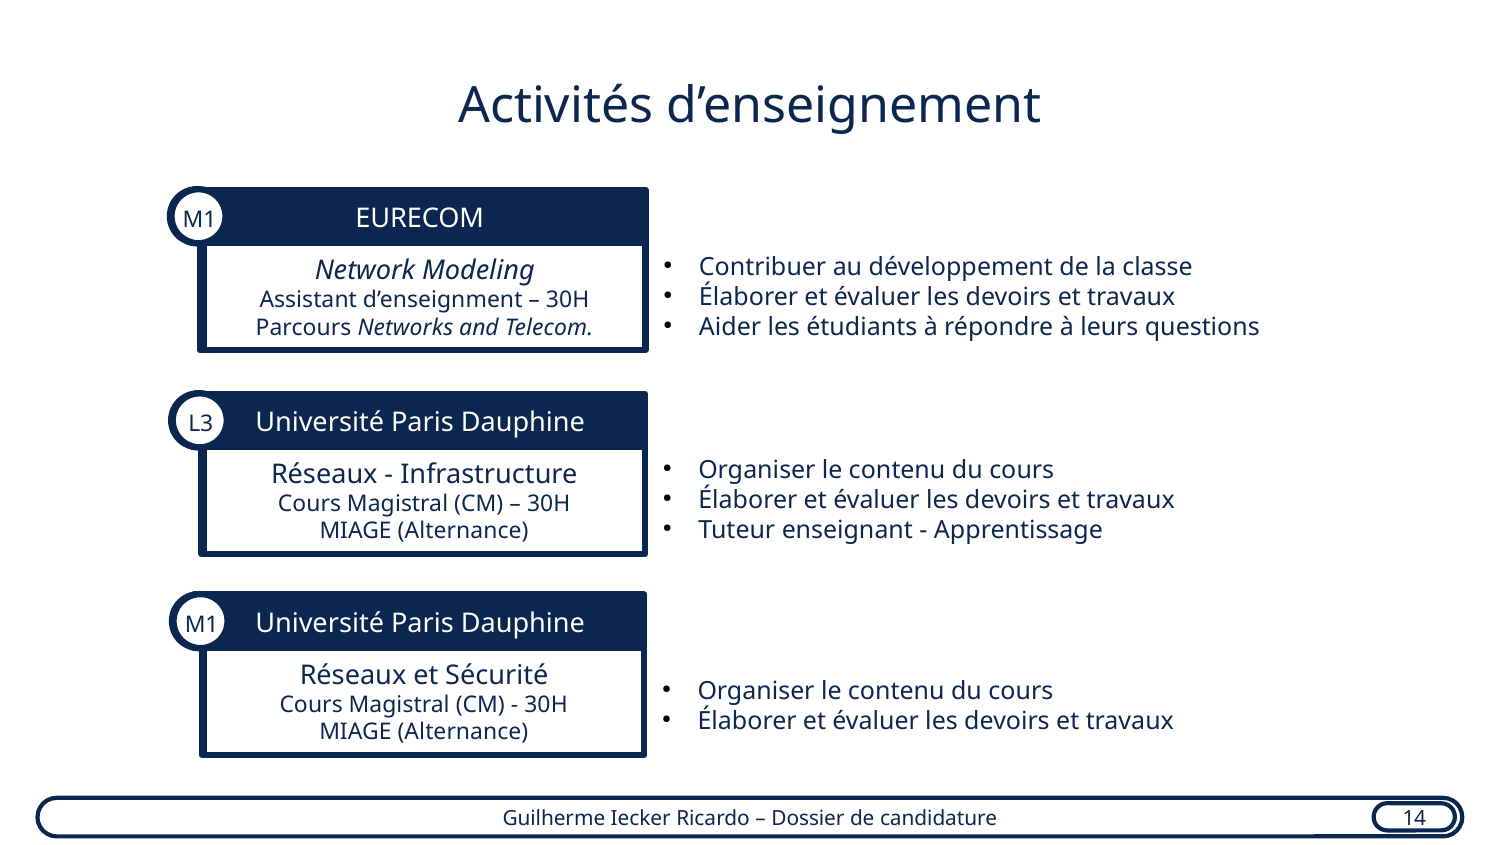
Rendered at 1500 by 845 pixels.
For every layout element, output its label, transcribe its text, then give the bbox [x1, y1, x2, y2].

text_box Université Paris Dauphine [204, 393, 646, 448]
text_box [183, 643, 217, 649]
text_box [180, 189, 216, 195]
text_box Contribuer au développement de la classe Élaborer et évaluer les devoirs et travaux Aider les étudiants à répondre à leurs questions [645, 240, 1340, 352]
text_box Université Paris Dauphine [203, 594, 645, 649]
text_box EURECOM [203, 189, 646, 244]
text_box [181, 393, 217, 399]
text_box [181, 238, 215, 244]
text_box M1 [164, 600, 240, 643]
text_box Organiser le contenu du cours Élaborer et évaluer les devoirs et travaux Tuteur enseignant - Apprentissage [645, 443, 1339, 554]
text_box L3 [163, 399, 239, 442]
title Activités d’enseignement [230, 57, 1270, 213]
text_box M1 [162, 195, 238, 238]
text_box [182, 442, 216, 448]
text_box Guilherme Iecker Ricardo – Dossier de candidature [37, 797, 1463, 837]
text_box Réseaux et Sécurité Cours Magistral (CM) - 30H MIAGE (Alternance) [203, 649, 645, 755]
text_box [182, 594, 218, 600]
text_box Organiser le contenu du cours Élaborer et évaluer les devoirs et travaux [644, 664, 1338, 746]
text_box Réseaux - Infrastructure Cours Magistral (CM) – 30H MIAGE (Alternance) [203, 448, 646, 555]
text_box Network Modeling Assistant d’enseignment – 30H Parcours Networks and Telecom. [203, 244, 645, 350]
